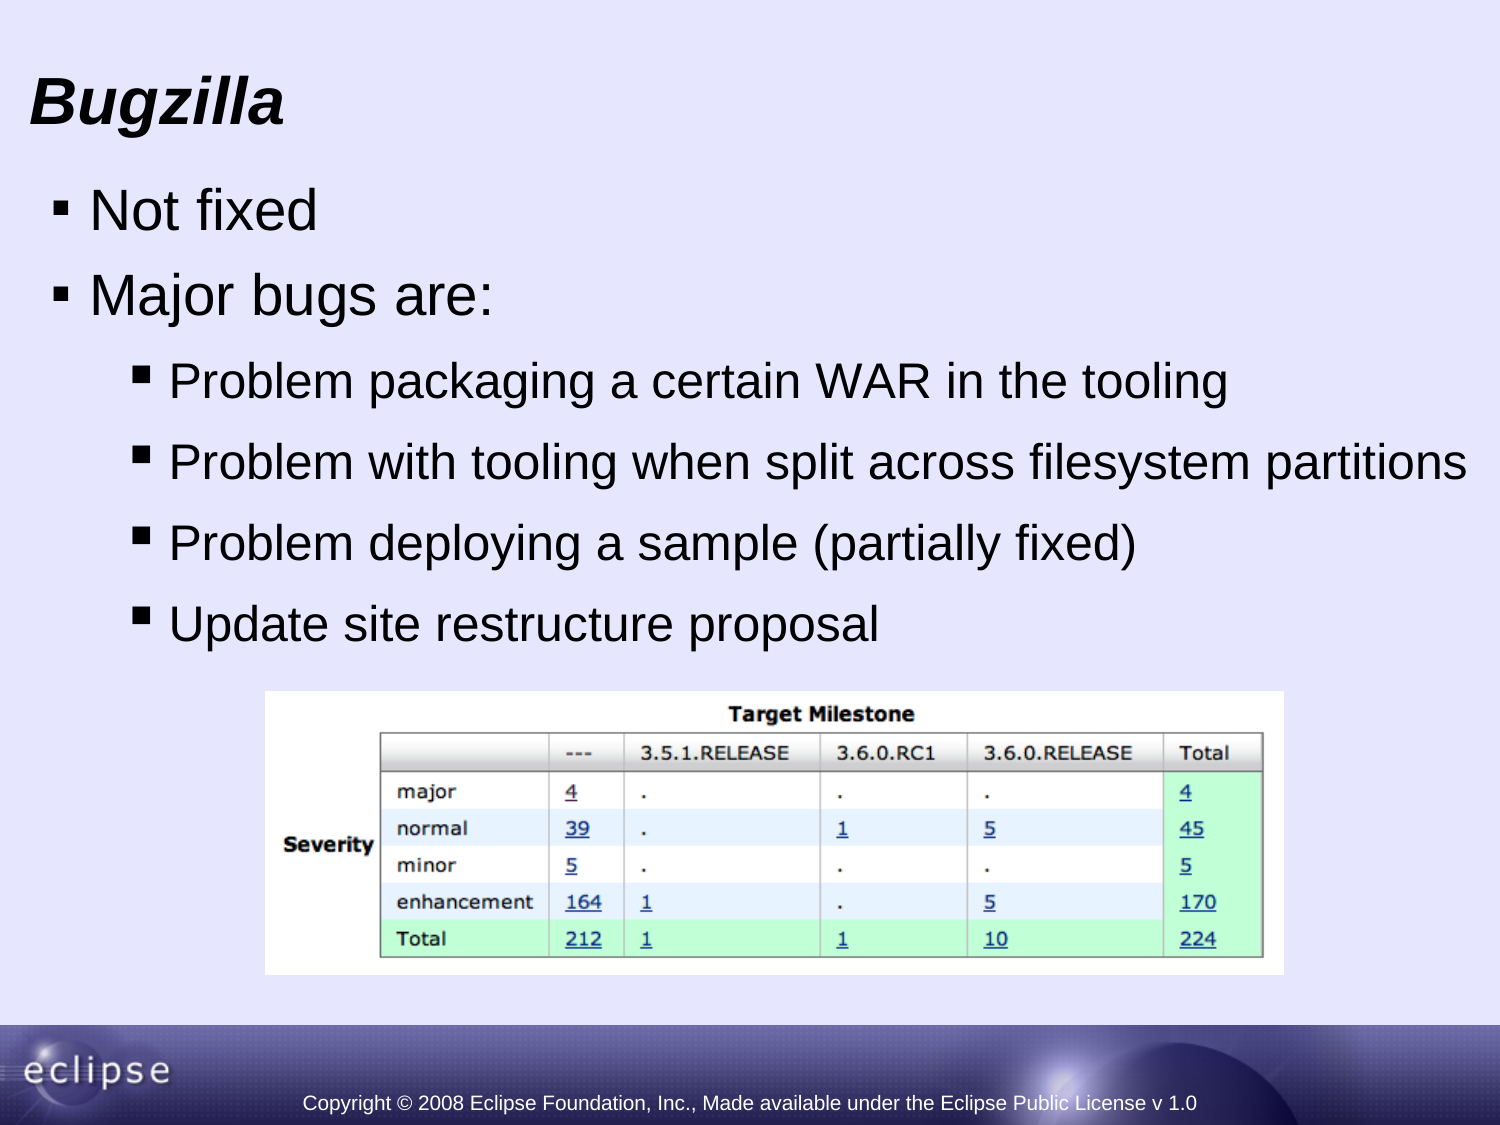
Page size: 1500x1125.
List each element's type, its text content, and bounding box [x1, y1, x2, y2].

title Bugzilla [29, 60, 1477, 148]
picture [0, 1025, 1500, 1125]
picture [265, 691, 1284, 975]
list Not fixed Major bugs are: Problem packaging a certain WAR in the tooling Problem with tooling when split across filesystem partitions Problem deploying a sample (partially fixed) Update site restructure proposal [51, 177, 1477, 1011]
